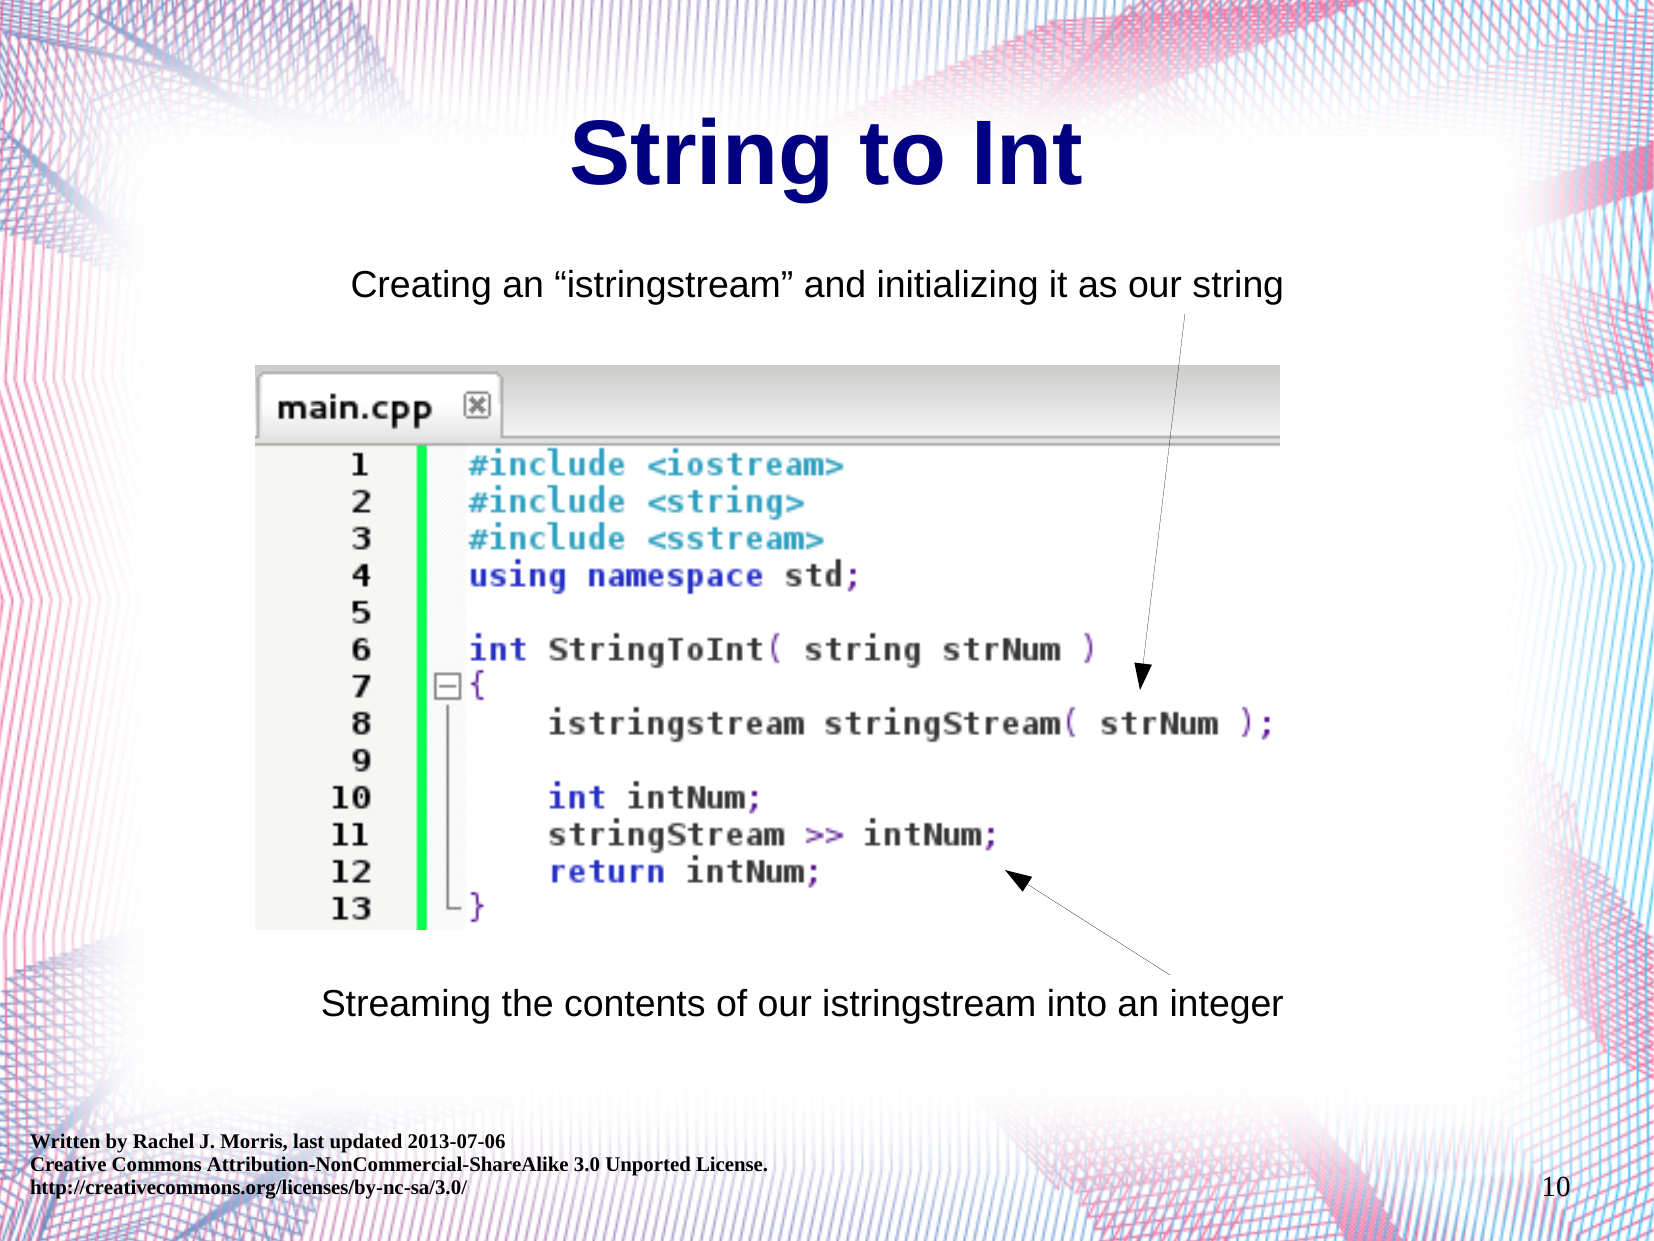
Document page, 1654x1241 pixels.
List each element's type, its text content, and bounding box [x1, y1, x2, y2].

text_box Creating an “istringstream” and initializing it as our string [210, 256, 1426, 314]
text_box Streaming the contents of our istringstream into an integer [180, 975, 1426, 1032]
picture [0, 0, 1654, 1241]
title String to Int [82, 49, 1571, 257]
